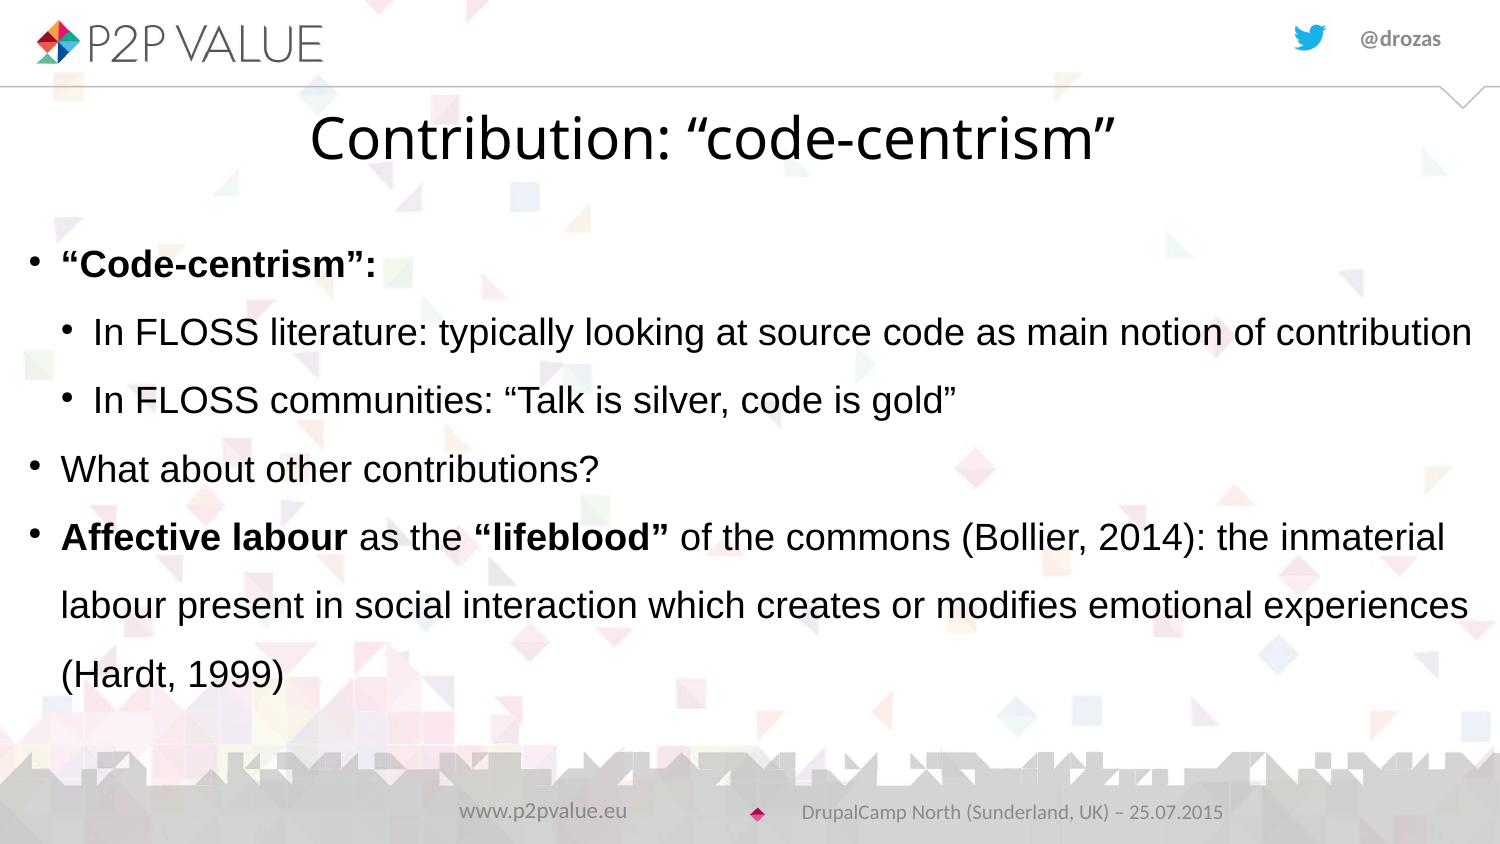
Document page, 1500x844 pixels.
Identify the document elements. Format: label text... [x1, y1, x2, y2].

subtitle “Code-centrism”: In FLOSS literature: typically looking at source code as main notion of contribution In FLOSS communities: “Talk is silver, code is gold” What about other contributions? Affective labour as the “lifeblood” of the commons (Bollier, 2014): the inmaterial labour present in social interaction which creates or modifies emotional experiences (Hardt, 1999) [15, 210, 1496, 766]
picture [0, 0, 1500, 844]
title Contribution: “code-centrism” [60, 92, 1366, 181]
text_box @drozas [1333, 15, 1455, 60]
text_box www.p2pvalue.eu [453, 789, 672, 829]
text_box DrupalCamp North (Sunderland, UK) – 25.07.2015 [788, 788, 1481, 834]
